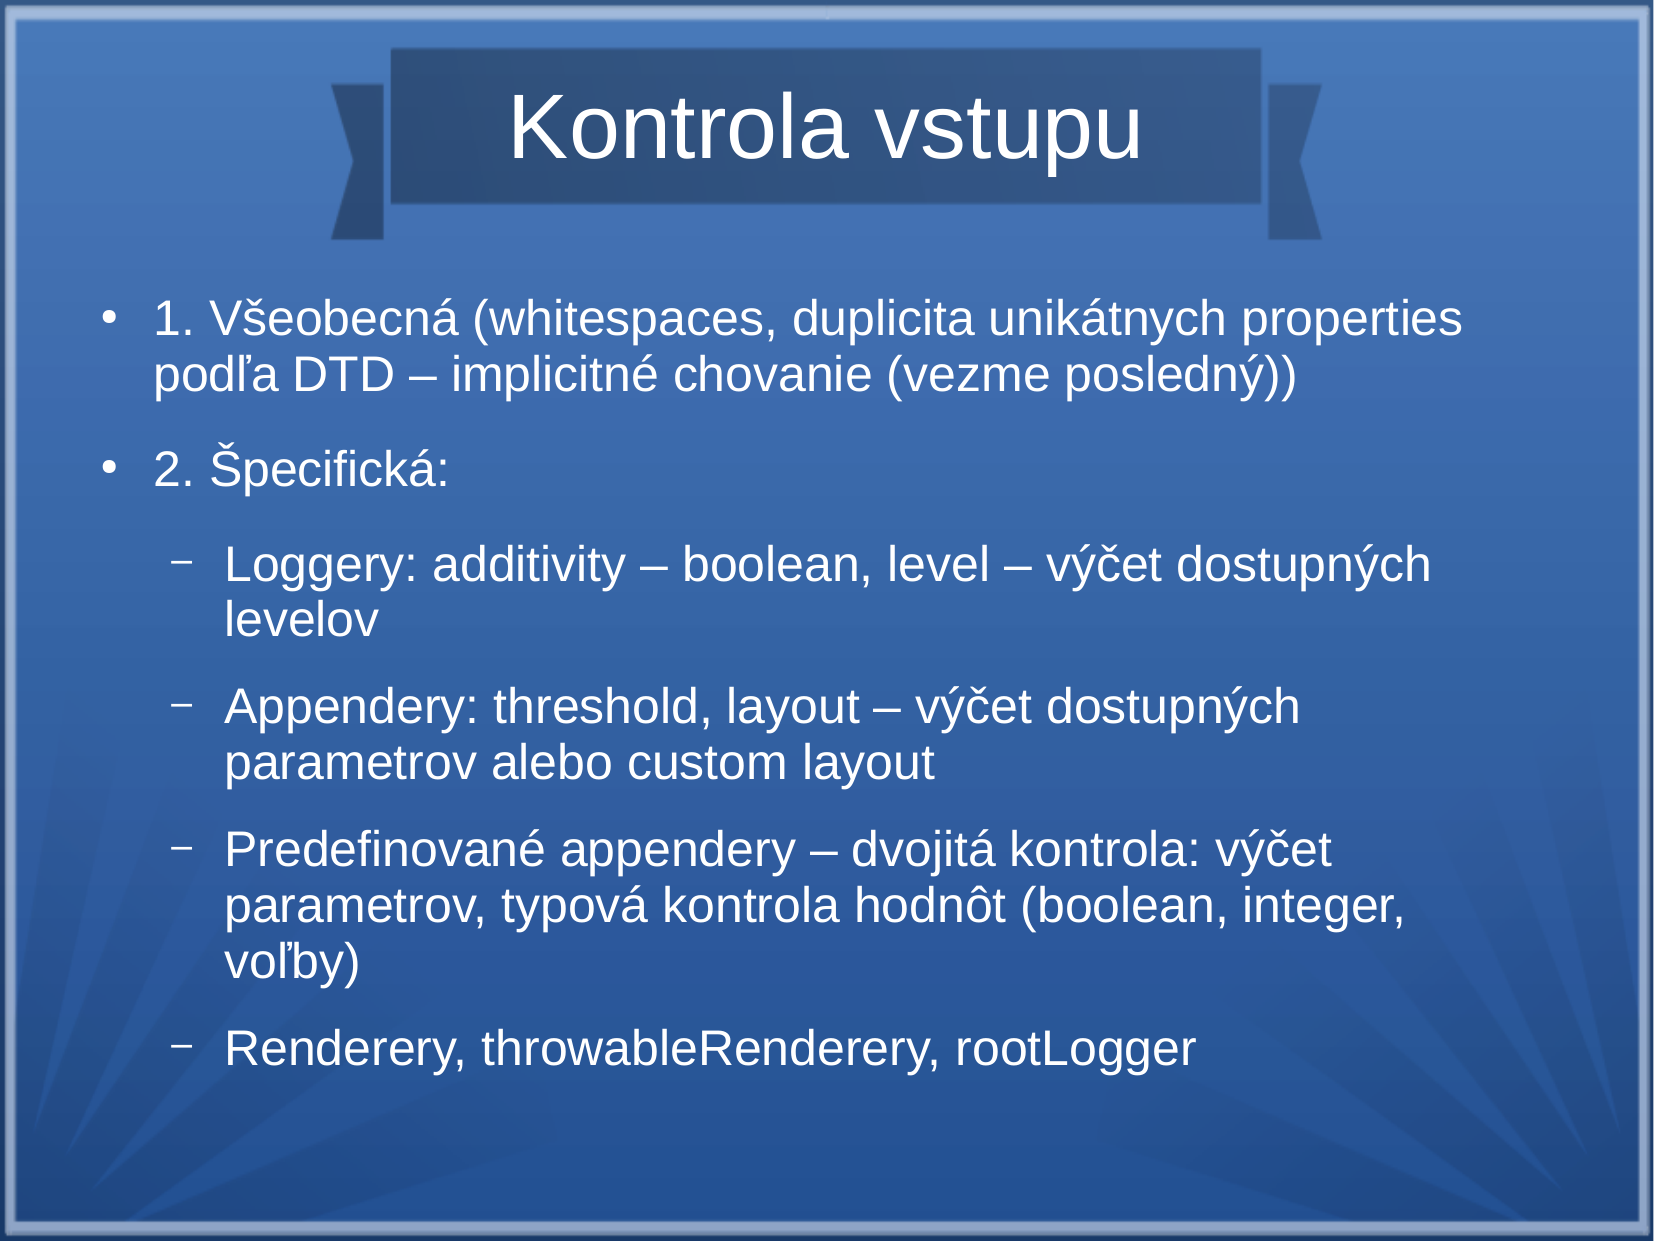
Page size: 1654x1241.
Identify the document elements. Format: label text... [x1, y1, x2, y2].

title Kontrola vstupu [389, 56, 1264, 198]
picture [0, 0, 1654, 1241]
list 1. Všeobecná (whitespaces, duplicita unikátnych properties podľa DTD – implicitné chovanie (vezme posledný)) 2. Špecifická: Loggery: additivity – boolean, level – výčet dostupných levelov Appendery: threshold, layout – výčet dostupných parametrov alebo custom layout Predefinované appendery – dvojitá kontrola: výčet parametrov, typová kontrola hodnôt (boolean, integer, voľby) Renderery, throwableRenderery, rootLogger [82, 290, 1538, 1010]
